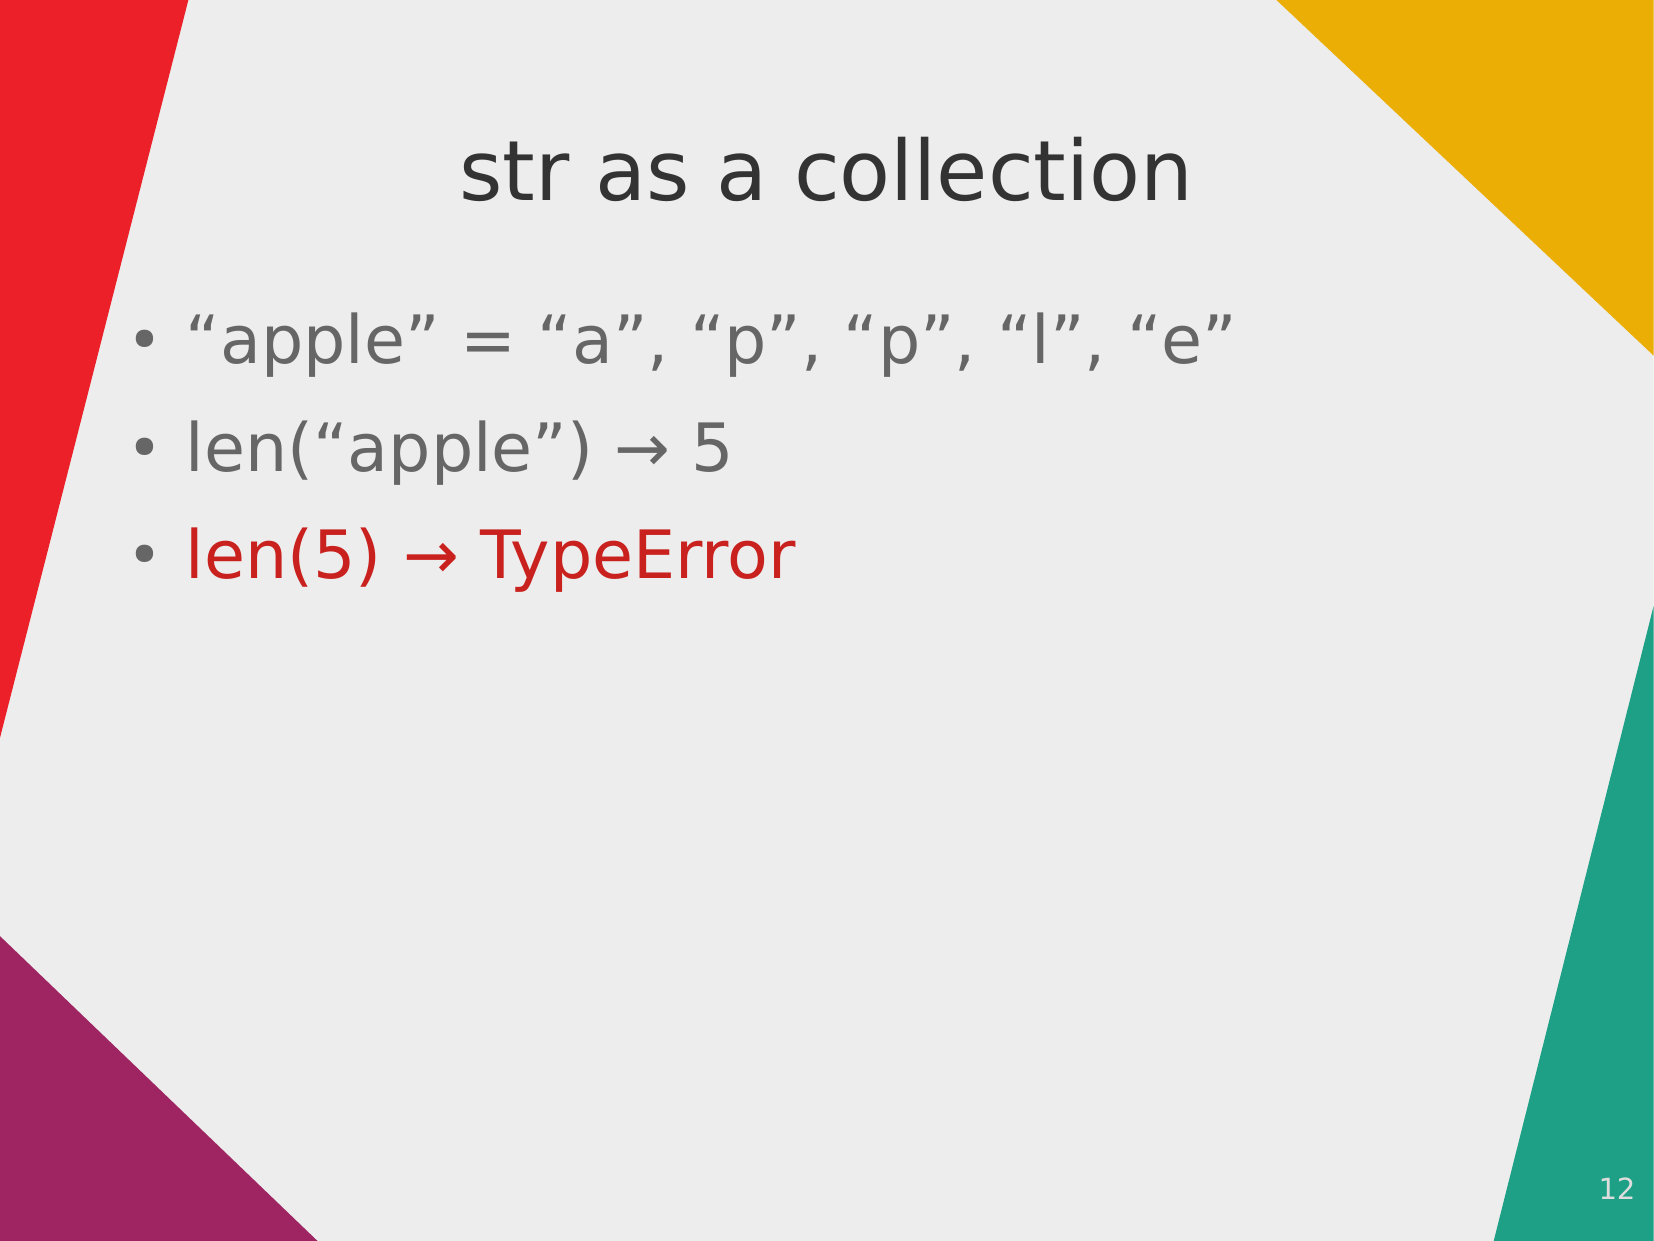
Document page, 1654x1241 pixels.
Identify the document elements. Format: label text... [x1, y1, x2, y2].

title str as a collection [114, 73, 1539, 271]
list “apple” = “a”, “p”, “p”, “l”, “e” len(“apple”) → 5 len(5) → TypeError [114, 302, 1539, 1033]
